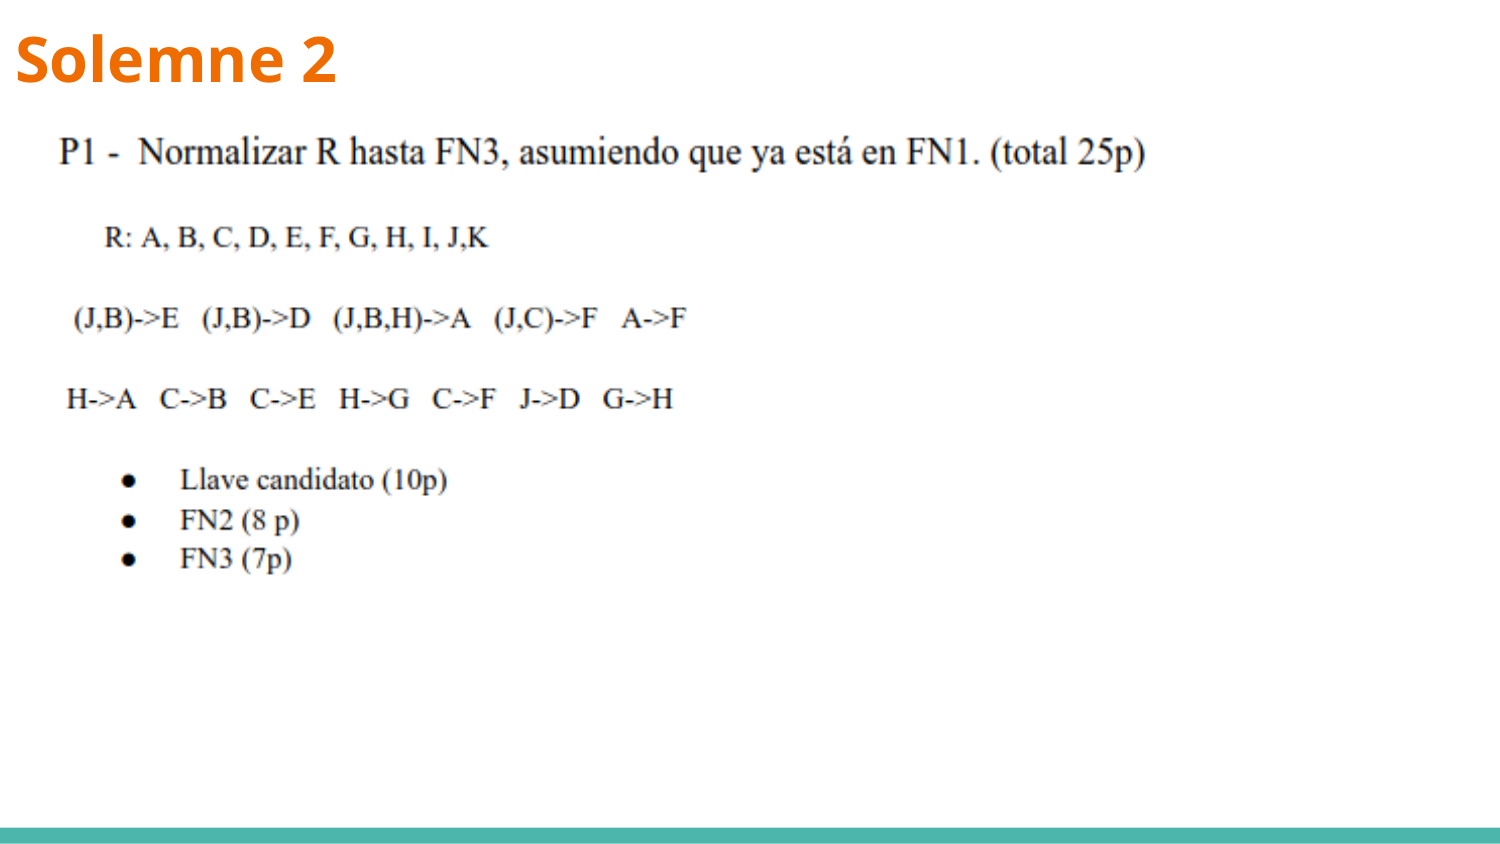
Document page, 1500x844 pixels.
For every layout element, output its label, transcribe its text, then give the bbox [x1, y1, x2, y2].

title Solemne 2 [0, 0, 1398, 116]
picture [27, 94, 1242, 603]
